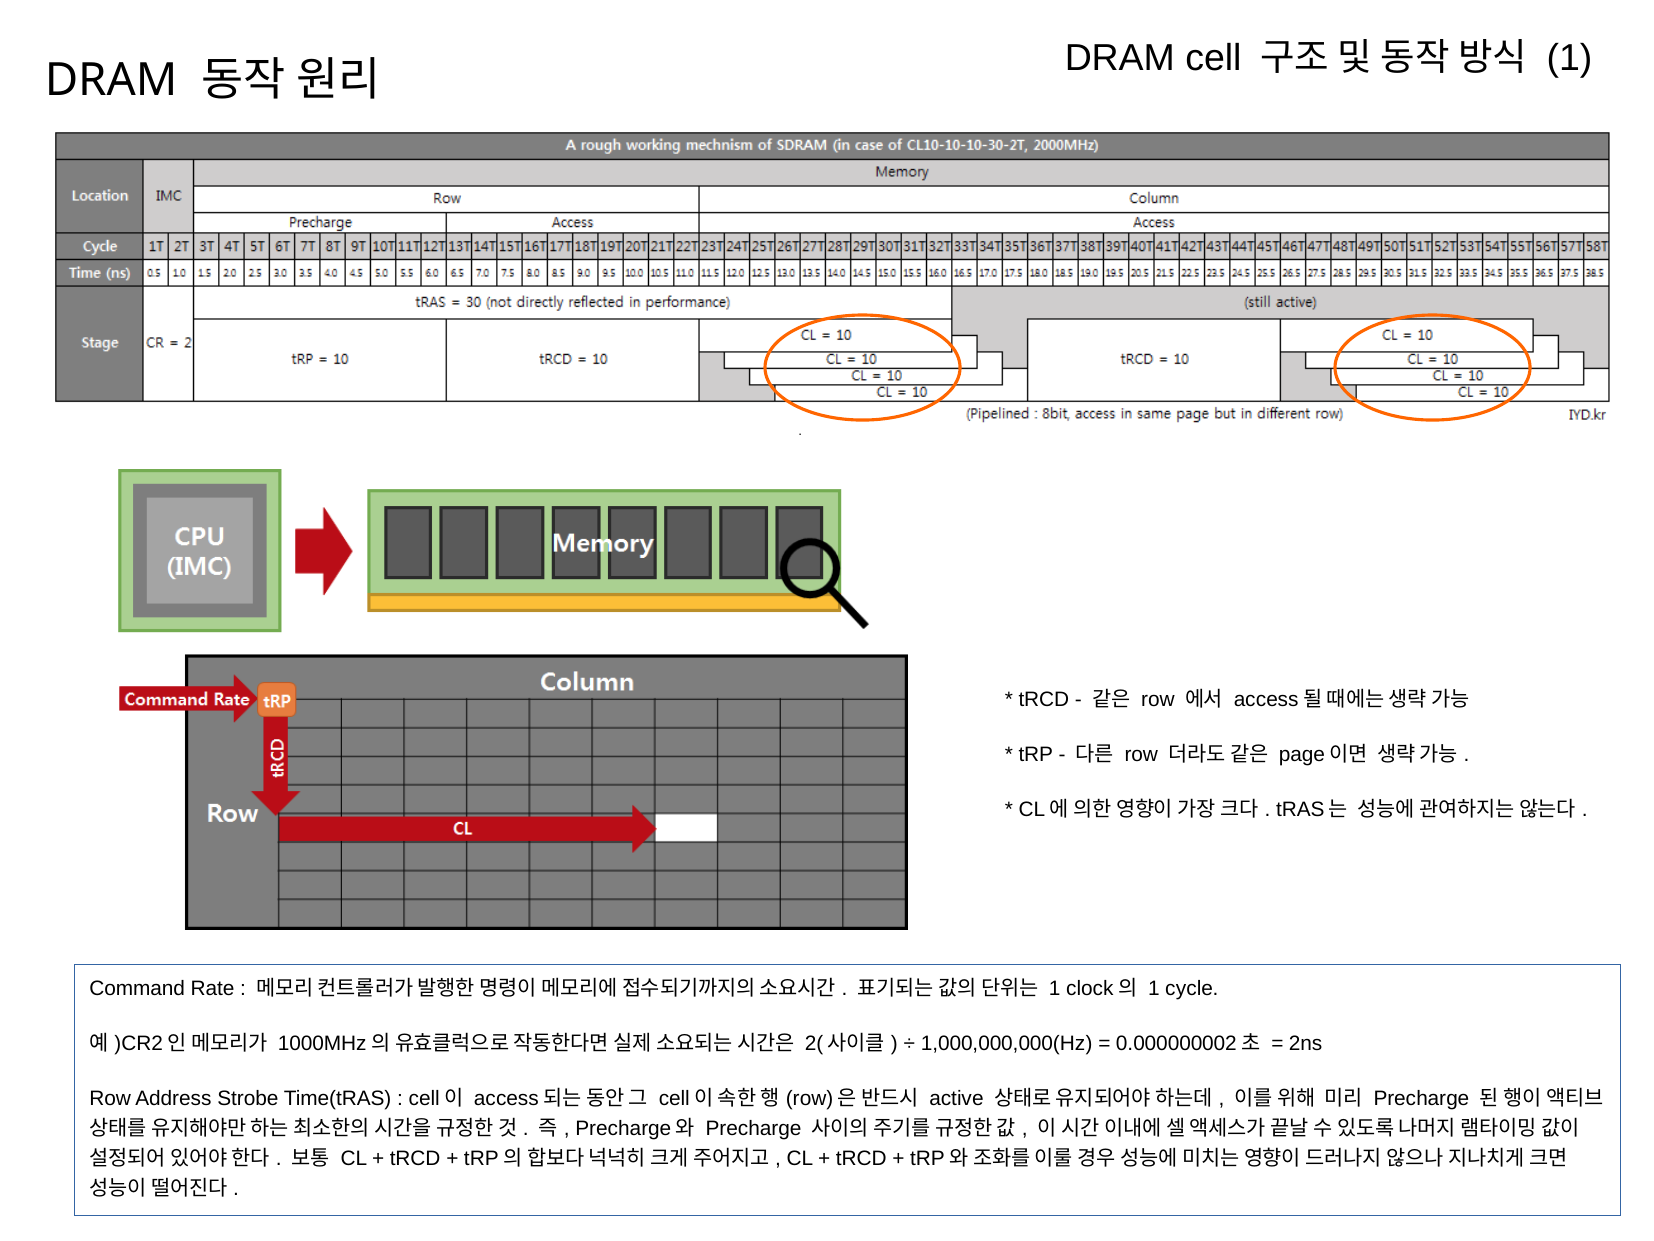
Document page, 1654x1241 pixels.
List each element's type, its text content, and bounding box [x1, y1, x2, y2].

text_box DRAM cell 구조 및 동작 방식 (1) [1050, 19, 1636, 91]
text_box Command Rate : 메모리 컨트롤러가 발행한 명령이 메모리에 접수되기까지의 소요시간. 표기되는 값의 단위는 1 clock의 1 cycle. 예)CR2인 메모리가 1000MHz의 유효클럭으로 작동한다면 실제 소요되는 시간은 2(사이클) ÷ 1,000,000,000(Hz) = 0.000000002초 = 2ns Row Address Strobe Time(tRAS) : cell이 access되는 동안 그 cell이 속한 행(row)은 반드시 active 상태로 유지되어야 하는데, 이를 위해 미리 Precharge 된 행이 액티브 상태를 유지해야만 하는 최소한의 시간을 규정한 것. 즉, Precharge와 Precharge 사이의 주기를 규정한 값, 이 시간 이내에 셀 액세스가 끝날 수 있도록 나머지 램타이밍 값이 설정되어 있어야 한다. 보통 CL + tRCD + tRP의 합보다 넉넉히 크게 주어지고, CL + tRCD + tRP와 조화를 이룰 경우 성능에 미치는 영향이 드러나지 않으나 지나치게 크면 성능이 떨어진다. [74, 964, 1621, 1216]
picture [114, 469, 908, 931]
text_box DRAM 동작 원리 [30, 34, 451, 106]
picture [30, 126, 1635, 436]
text_box * tRCD - 같은 row 에서 access될 때에는 생략 가능 * tRP - 다른 row 더라도 같은 page이면 생략 가능. * CL에 의한 영향이 가장 크다. tRAS는 성능에 관여하지는 않는다. [990, 675, 1621, 833]
